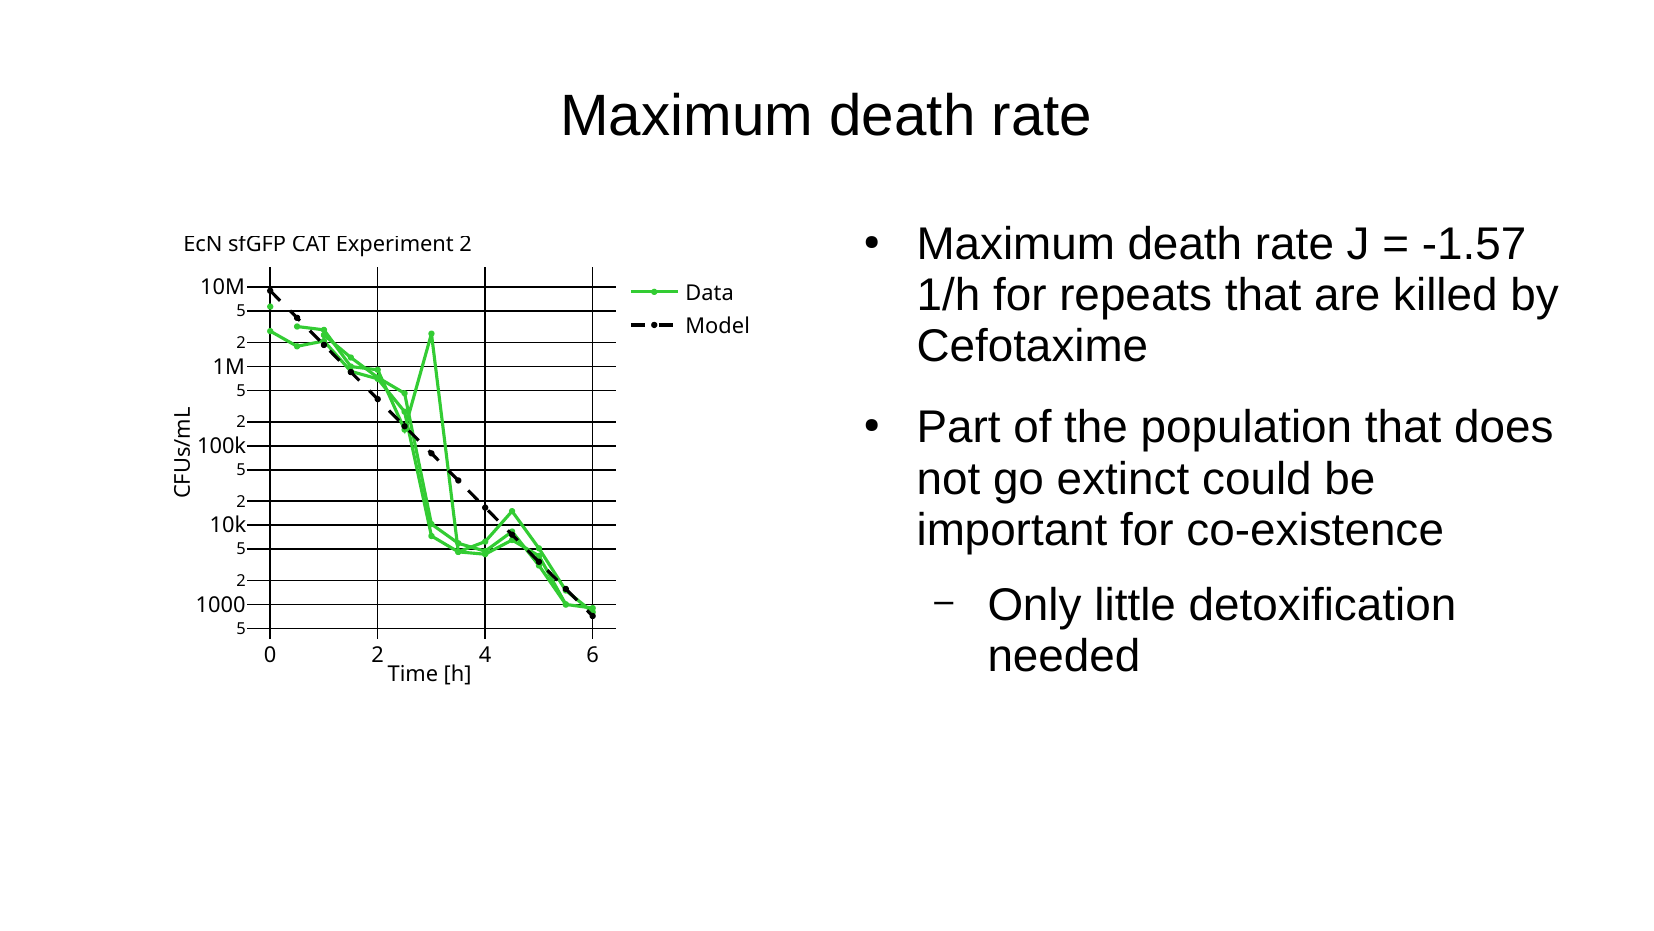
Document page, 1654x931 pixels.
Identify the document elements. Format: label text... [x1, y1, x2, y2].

title Maximum death rate [82, 37, 1571, 193]
list Maximum death rate J = -1.57 1/h for repeats that are killed by Cefotaxime Part of the population that does not go extinct could be important for co-existence Only little detoxification needed [845, 217, 1571, 758]
picture [153, 236, 755, 717]
